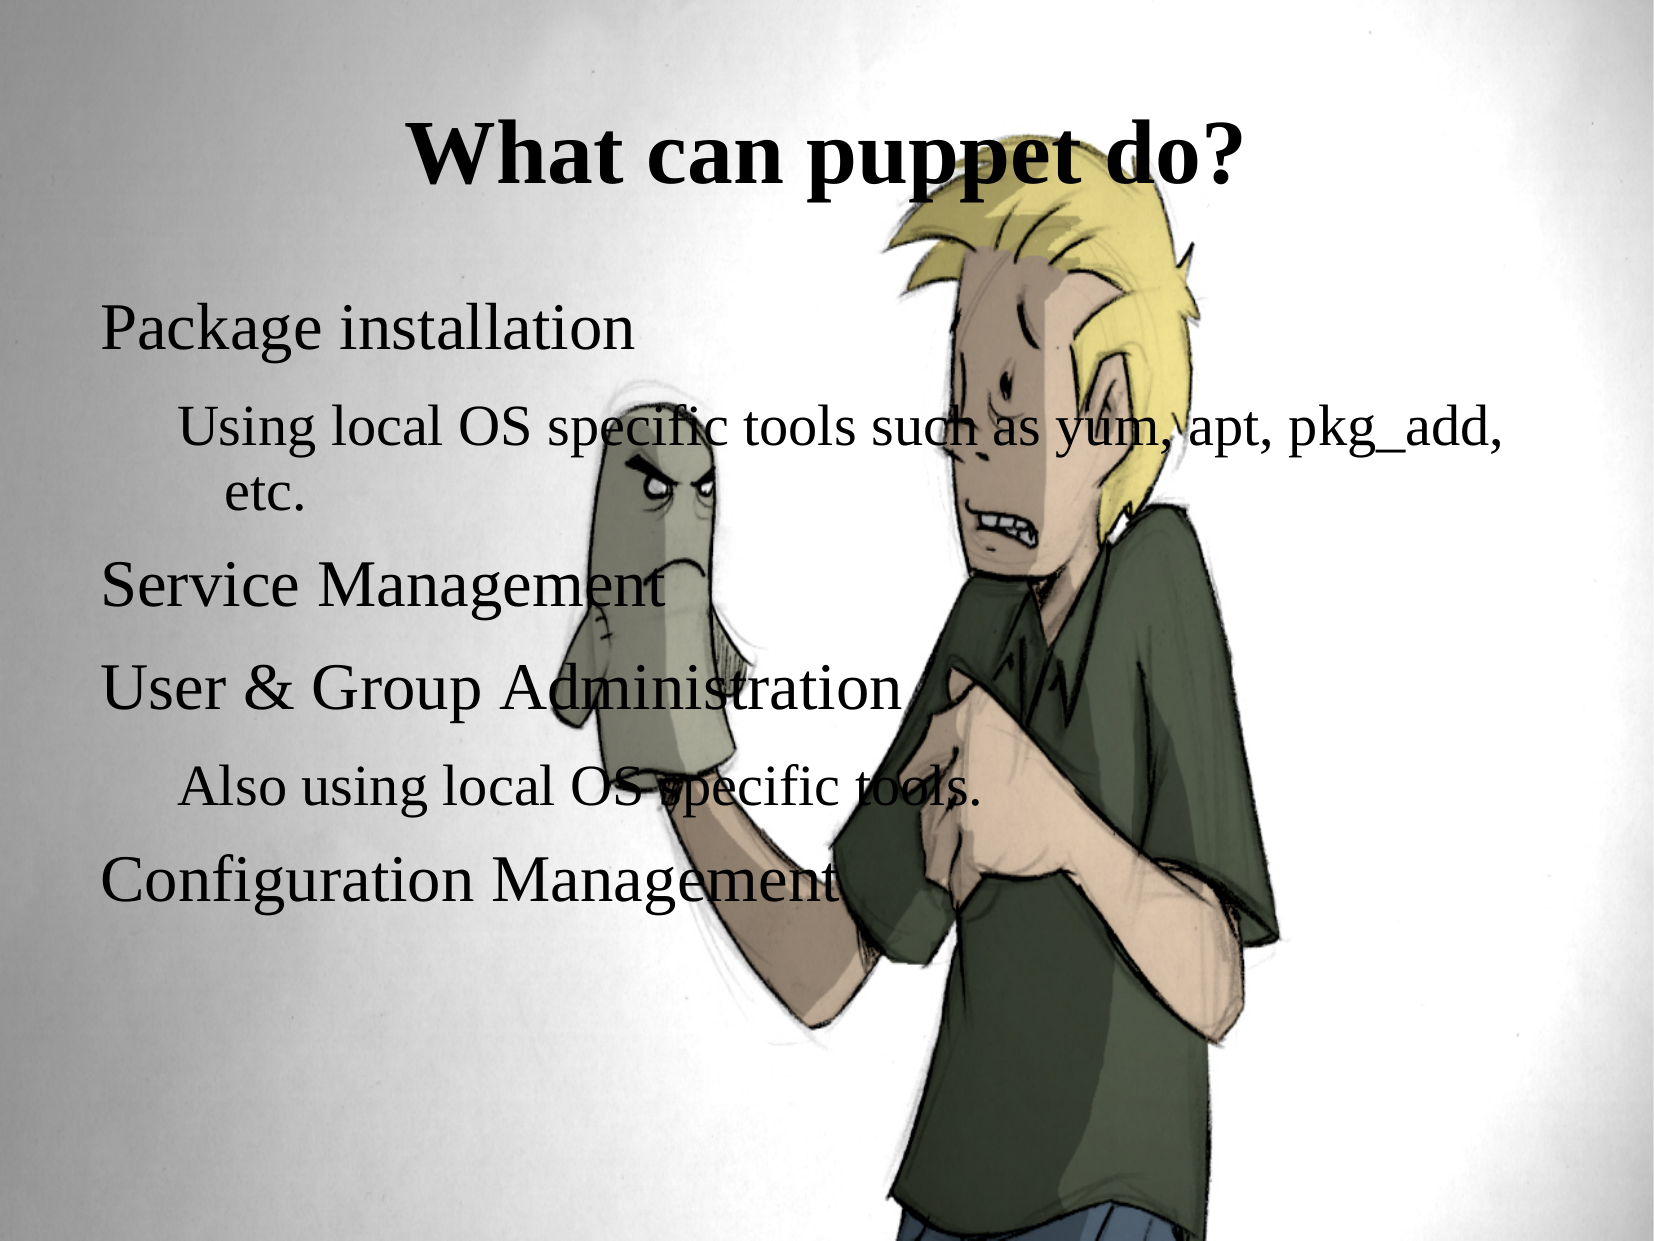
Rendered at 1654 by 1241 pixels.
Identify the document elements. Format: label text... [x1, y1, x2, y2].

list Package installation Using local OS specific tools such as yum, apt, pkg_add, etc. Service Management User & Group Administration Also using local OS specific tools. Configuration Management [82, 290, 1571, 1109]
title What can puppet do? [82, 49, 1571, 257]
picture [0, 0, 1654, 1241]
